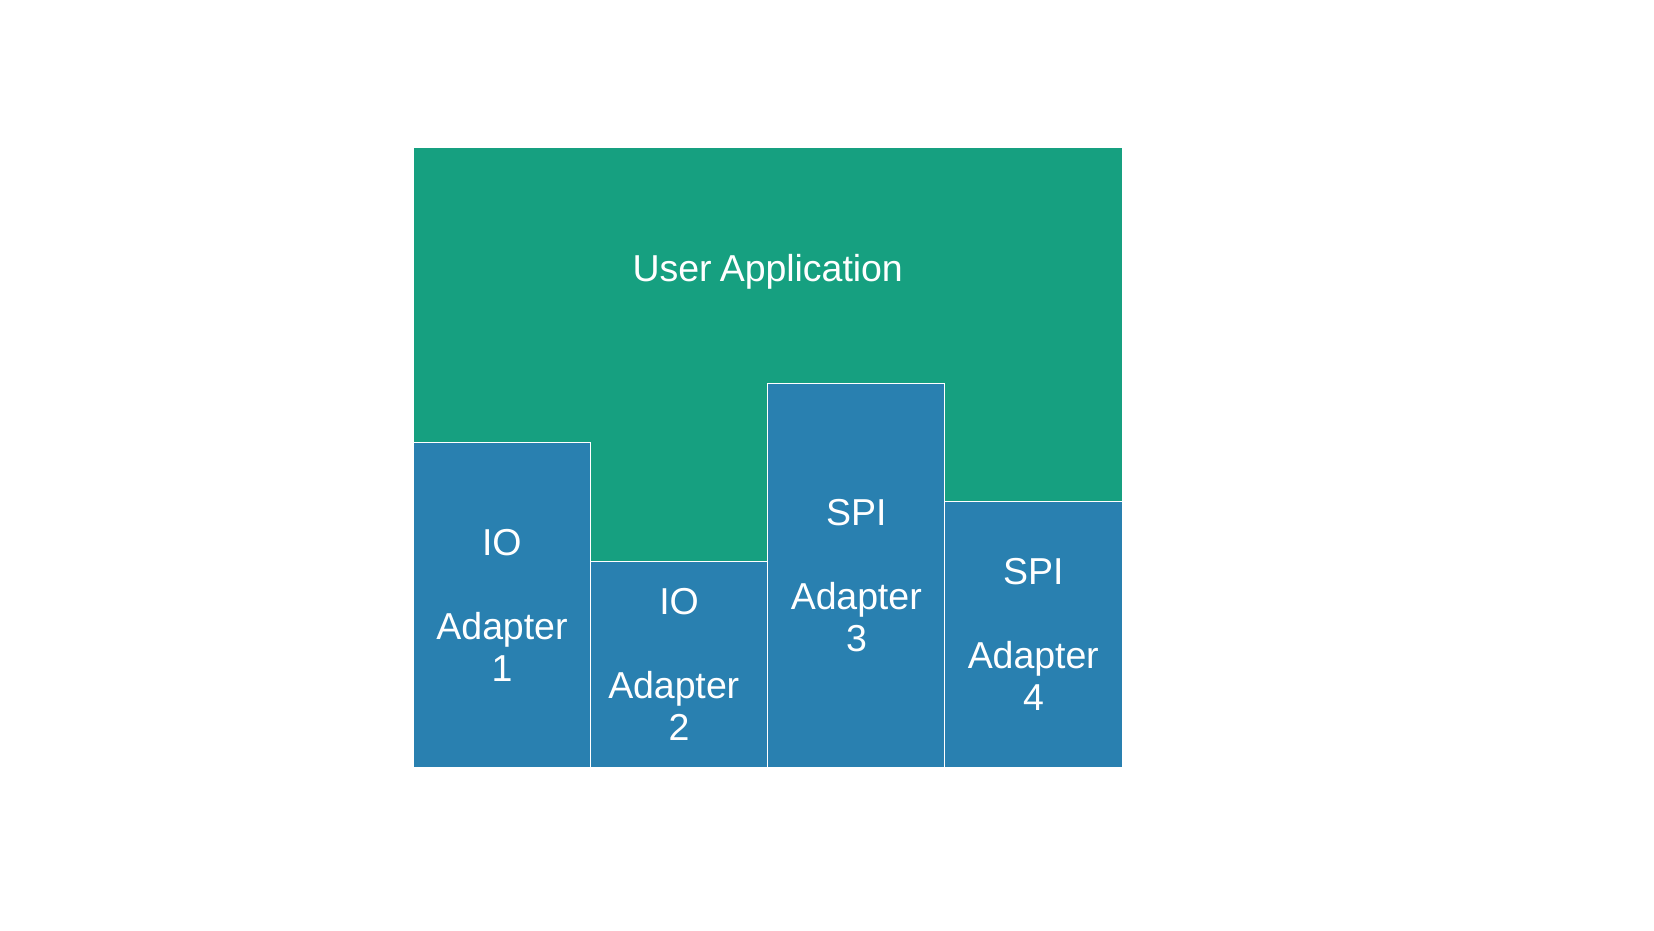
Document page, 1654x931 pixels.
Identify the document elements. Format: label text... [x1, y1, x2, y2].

text_box SPI Adapter 4 [944, 501, 1123, 768]
text_box IO Adapter 2 [590, 561, 767, 768]
text_box IO Adapter 1 [413, 442, 591, 768]
text_box SPI Adapter 3 [767, 383, 945, 768]
text_box User Application [413, 147, 1123, 561]
